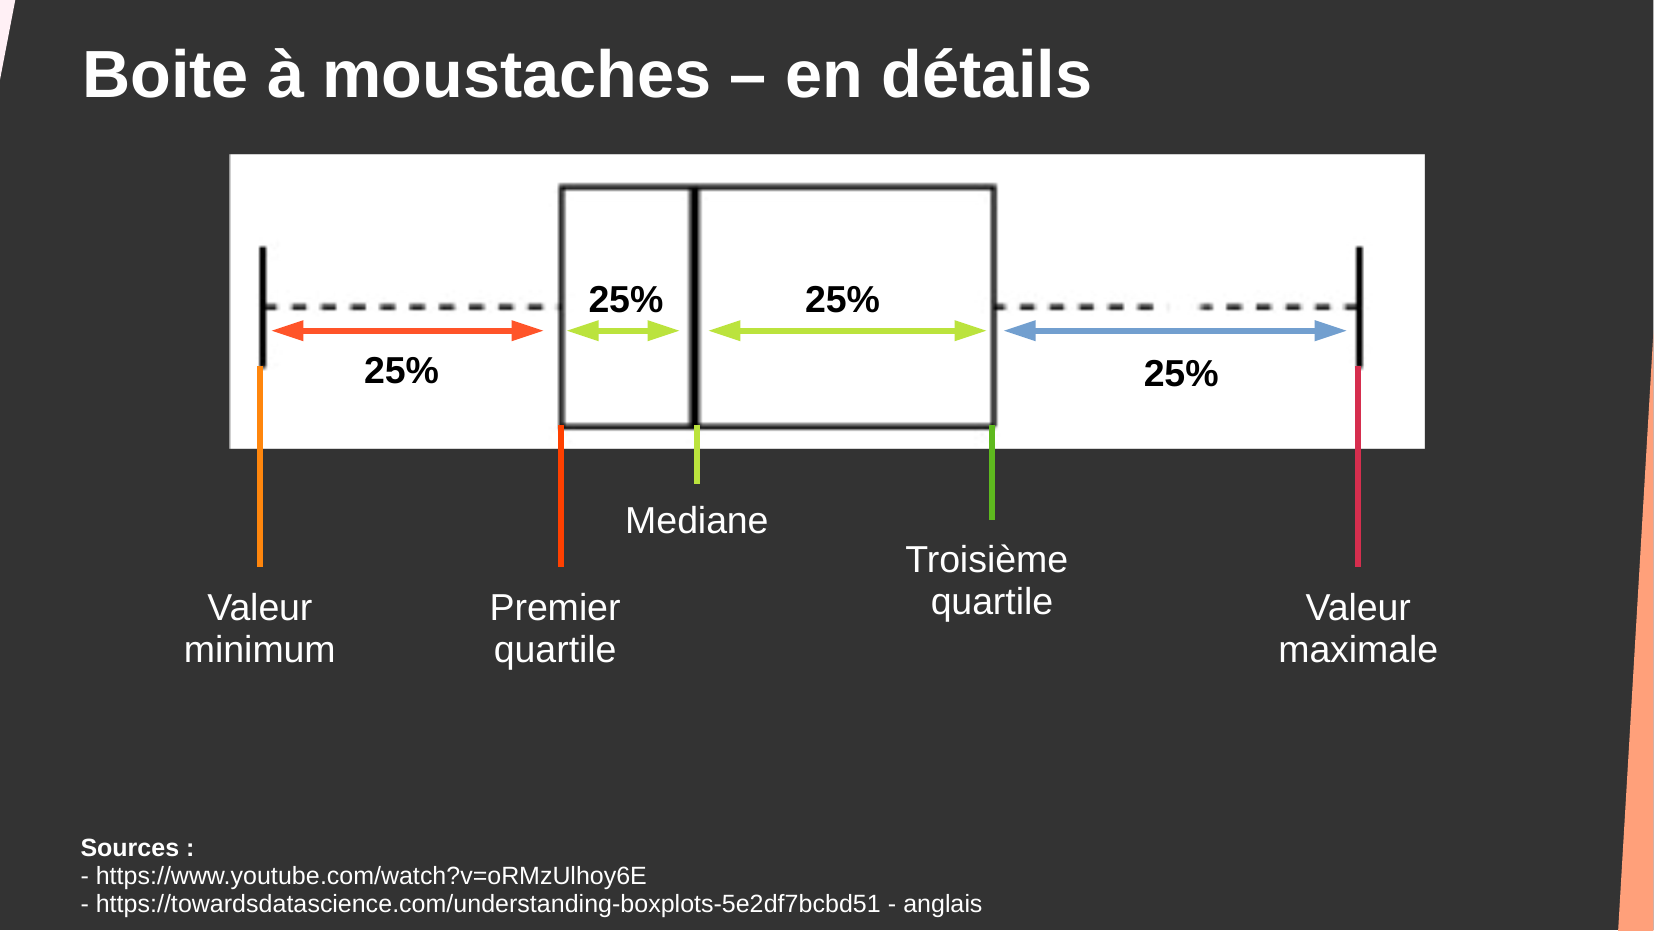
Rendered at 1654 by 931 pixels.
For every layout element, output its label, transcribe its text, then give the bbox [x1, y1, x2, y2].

text_box 25% [1086, 344, 1276, 402]
text_box [0, 0, 16, 80]
text_box 25% [748, 271, 938, 328]
text_box 25% [566, 271, 686, 328]
picture [229, 153, 1425, 449]
title Boite à moustaches – en détails [82, 37, 1571, 115]
text_box Sources : - https://www.youtube.com/watch?v=oRMzUlhoy6E - https://towardsdatascience.com/understanding-boxplots-5e2df7bcbd51 - anglais [65, 826, 1483, 925]
text_box Mediane [602, 491, 792, 549]
text_box 25% [342, 342, 461, 400]
text_box [1618, 321, 1654, 931]
text_box Troisième quartile [874, 531, 1111, 631]
text_box Valeur maximale [1228, 578, 1489, 686]
text_box Premier quartile [472, 578, 638, 678]
text_box Valeur minimum [141, 578, 378, 720]
